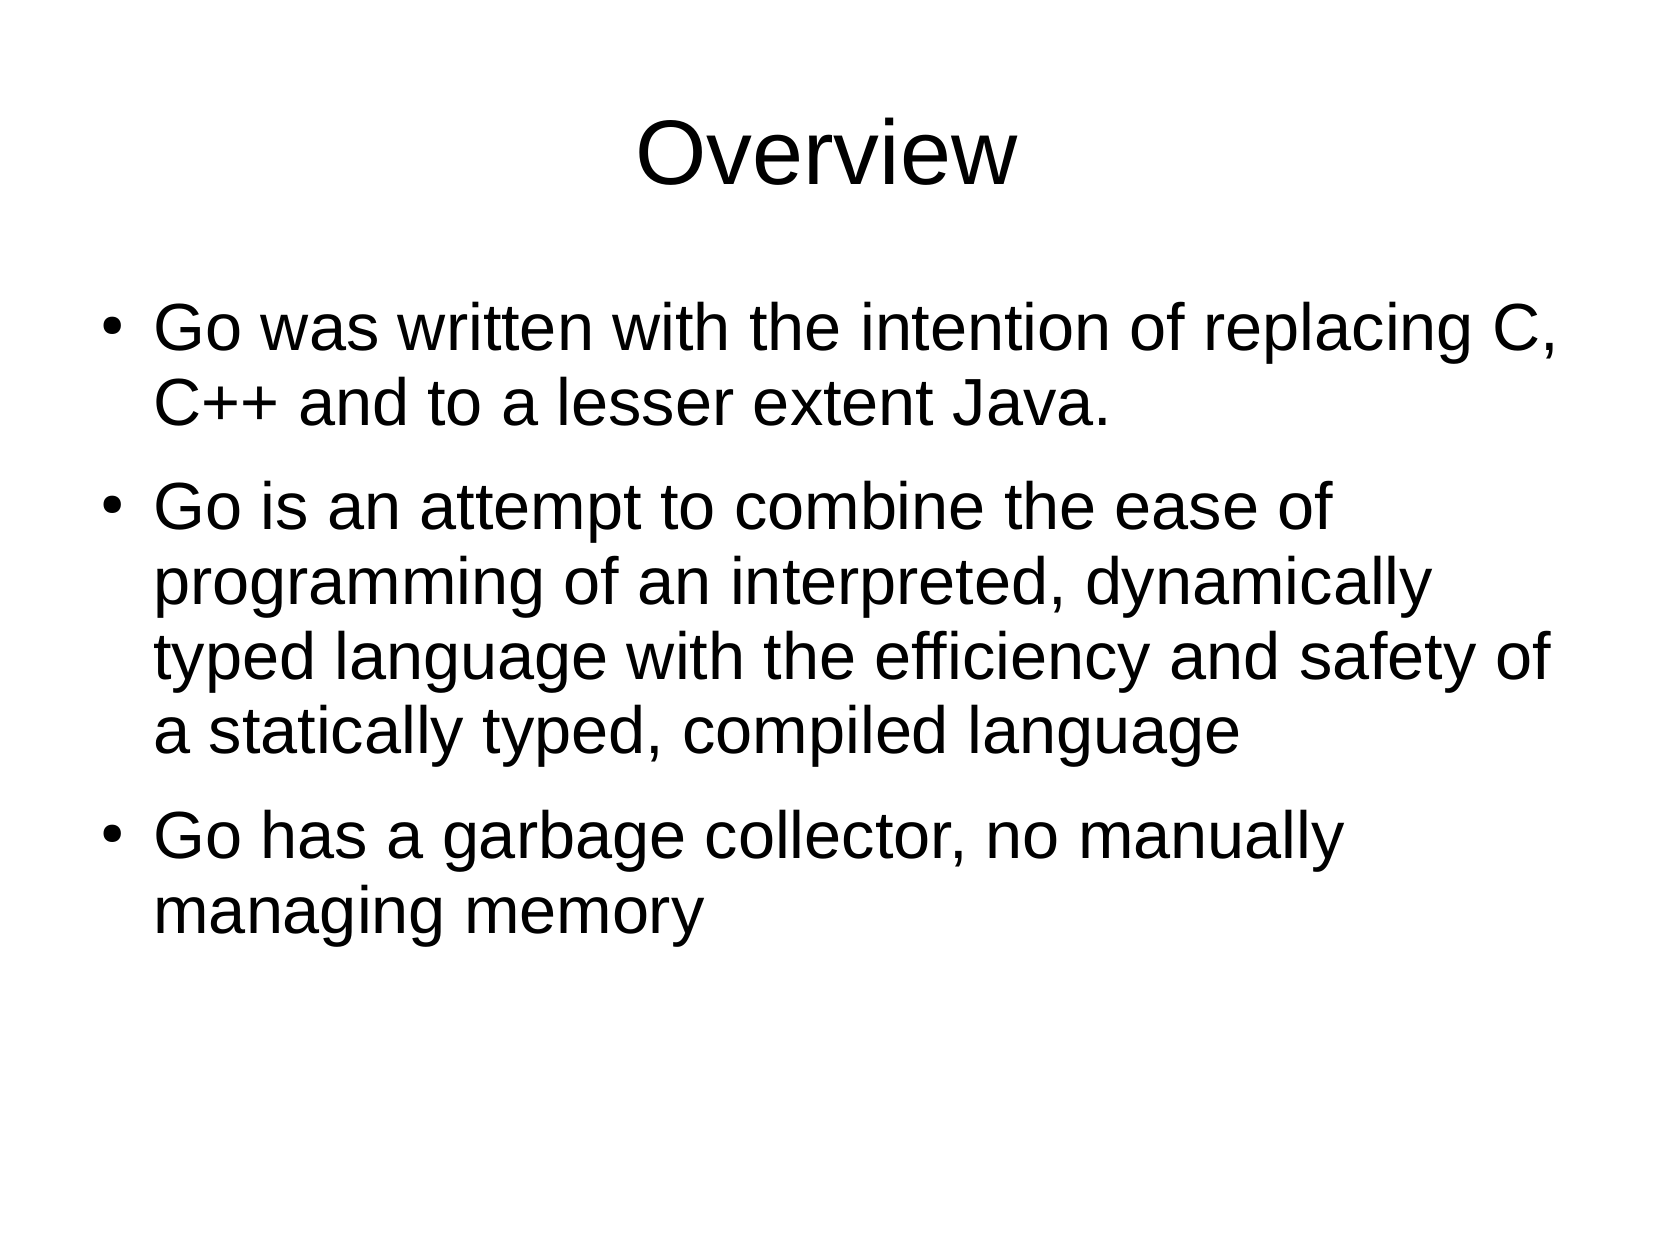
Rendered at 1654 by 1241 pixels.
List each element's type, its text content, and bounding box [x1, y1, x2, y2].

list Go was written with the intention of replacing C, C++ and to a lesser extent Java. Go is an attempt to combine the ease of programming of an interpreted, dynamically typed language with the efficiency and safety of a statically typed, compiled language Go has a garbage collector, no manually managing memory [82, 290, 1571, 1010]
title Overview [82, 49, 1571, 257]
